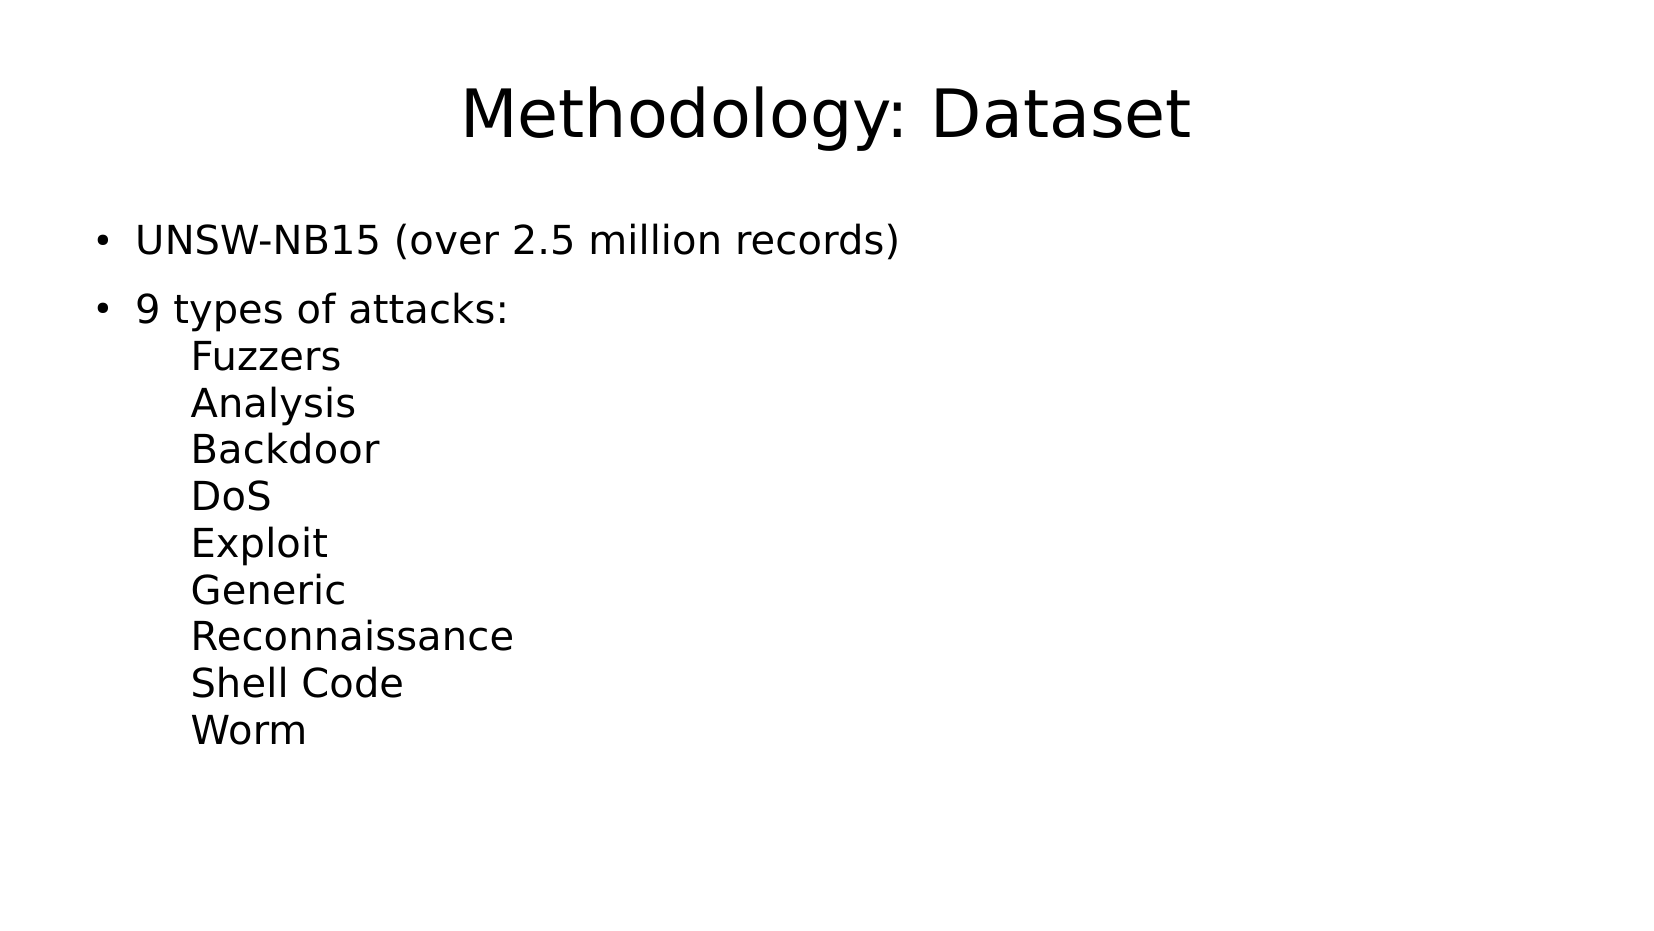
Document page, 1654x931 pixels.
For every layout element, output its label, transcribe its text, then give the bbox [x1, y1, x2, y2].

list UNSW-NB15 (over 2.5 million records) 9 types of attacks: Fuzzers Analysis Backdoor DoS Exploit Generic Reconnaissance Shell Code Worm [82, 217, 1571, 758]
title Methodology: Dataset [82, 37, 1571, 193]
